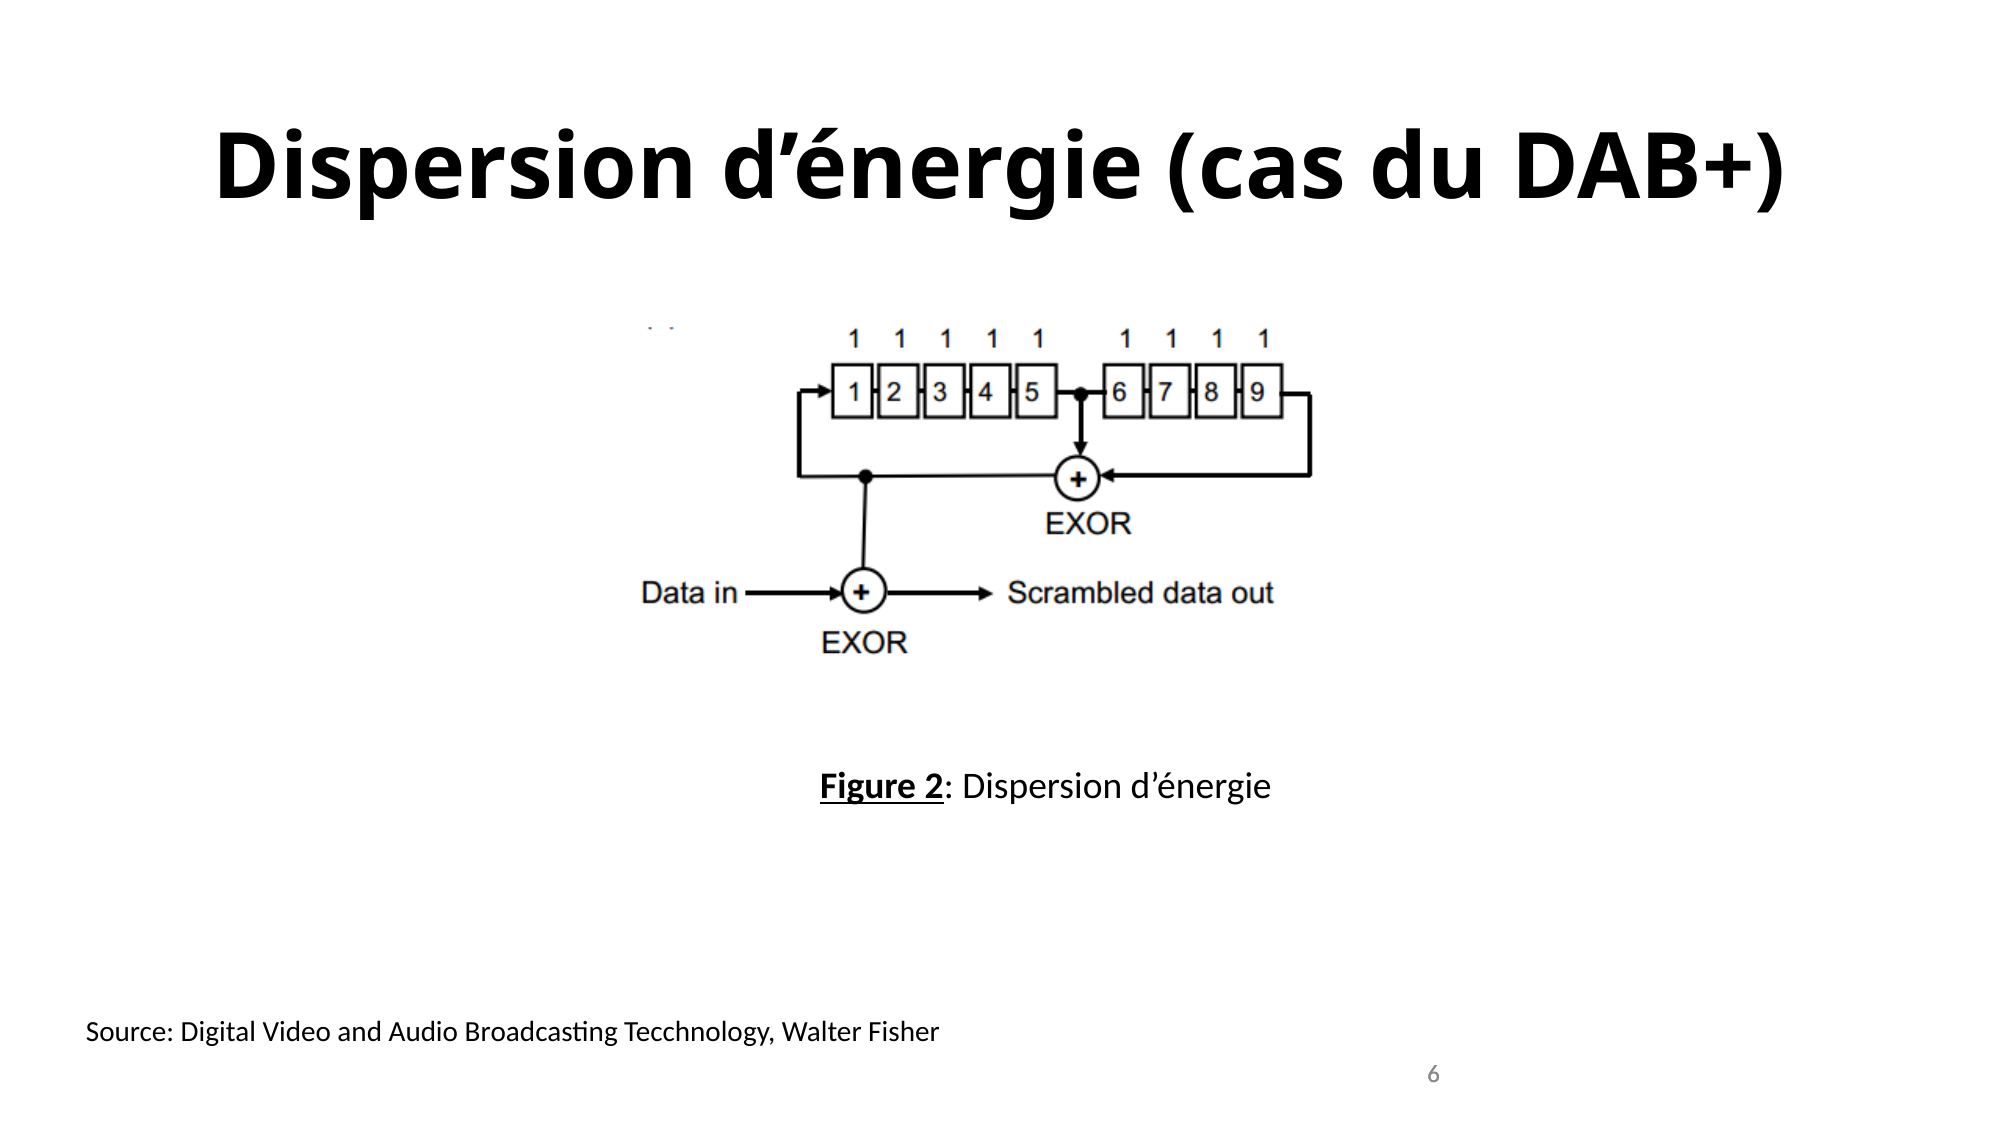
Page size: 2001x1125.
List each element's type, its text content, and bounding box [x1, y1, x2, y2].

picture [578, 326, 1422, 667]
text_box Figure 2: Dispersion d’énergie [805, 753, 1293, 815]
text_box Source: Digital Video and Audio Broadcasting Tecchnology, Walter Fisher [70, 1004, 966, 1056]
text_box [1412, 1042, 1863, 1103]
title Dispersion d’énergie (cas du DAB+) [137, 59, 1863, 278]
